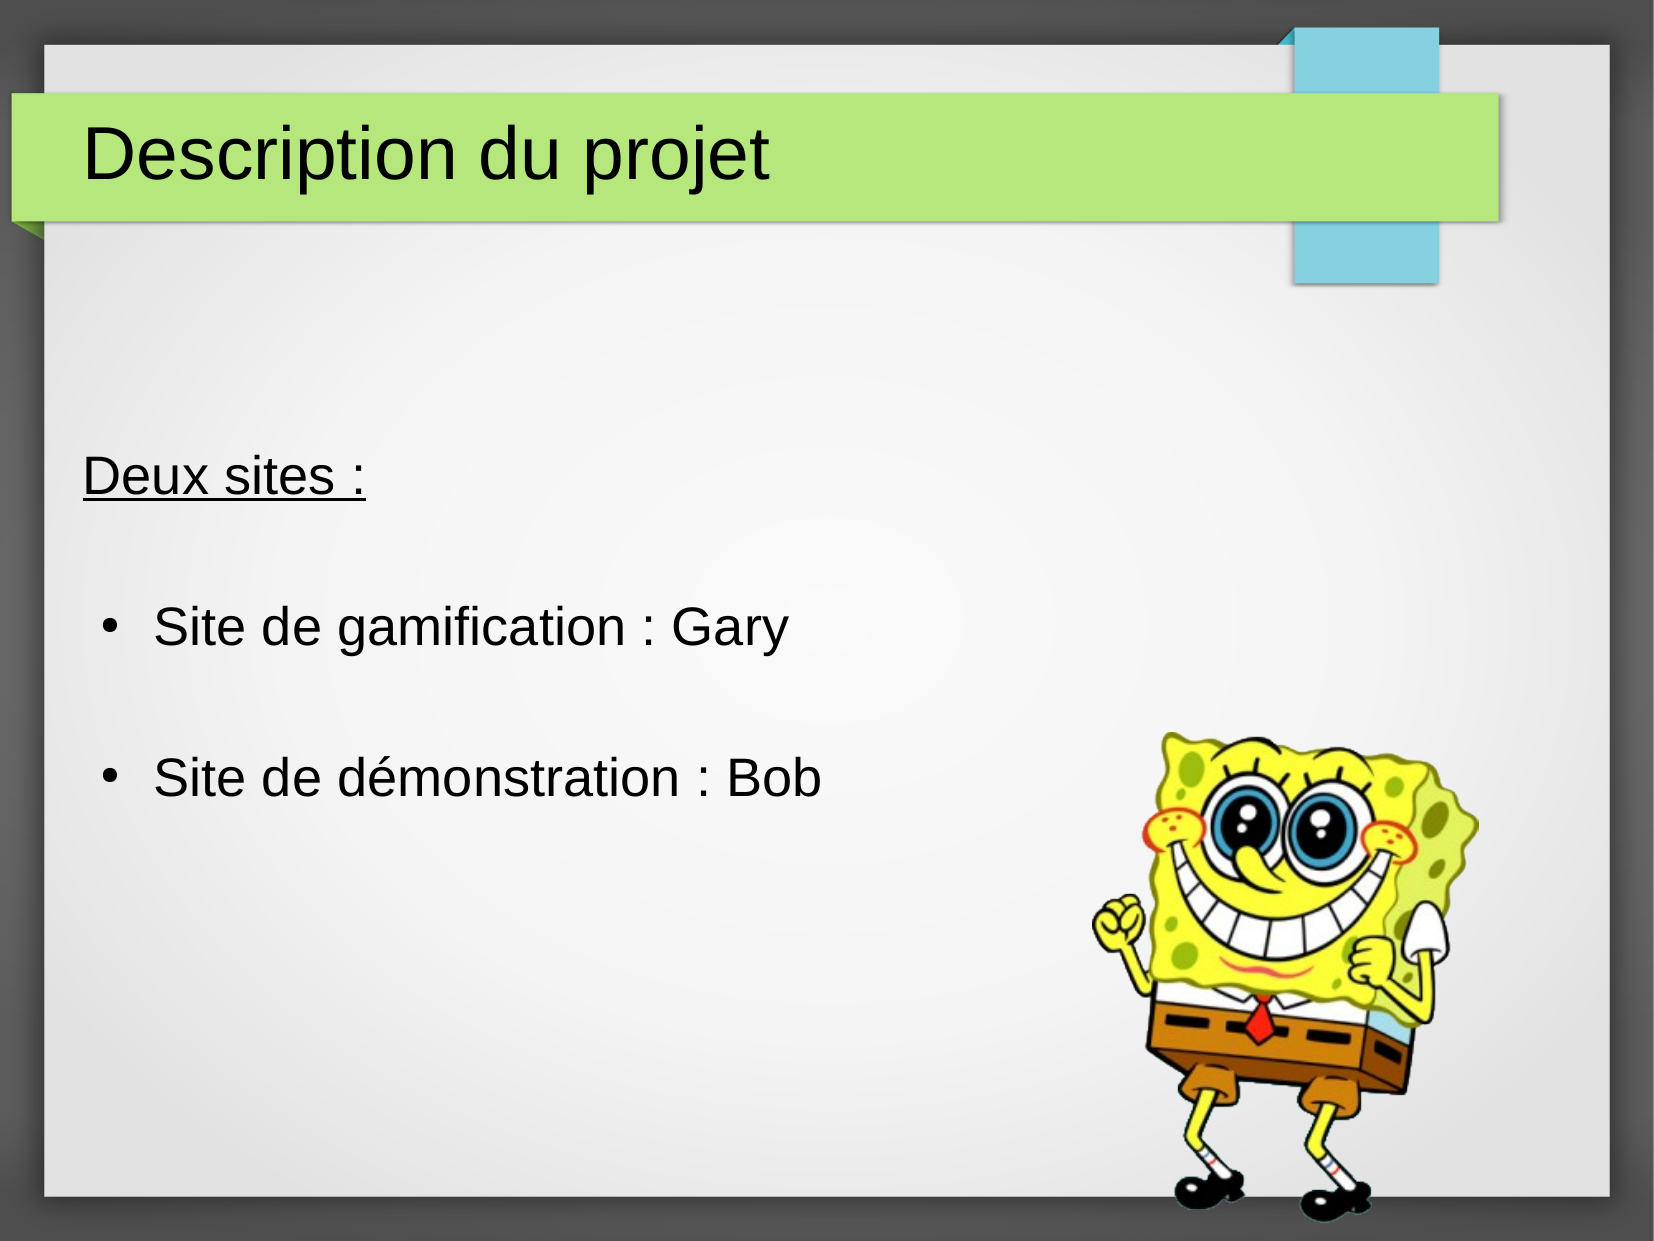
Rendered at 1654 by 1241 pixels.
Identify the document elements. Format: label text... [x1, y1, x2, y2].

title Description du projet [82, 94, 1264, 213]
picture [0, 0, 1654, 1241]
list Deux sites : Site de gamification : Gary Site de démonstration : Bob [82, 295, 1571, 1015]
